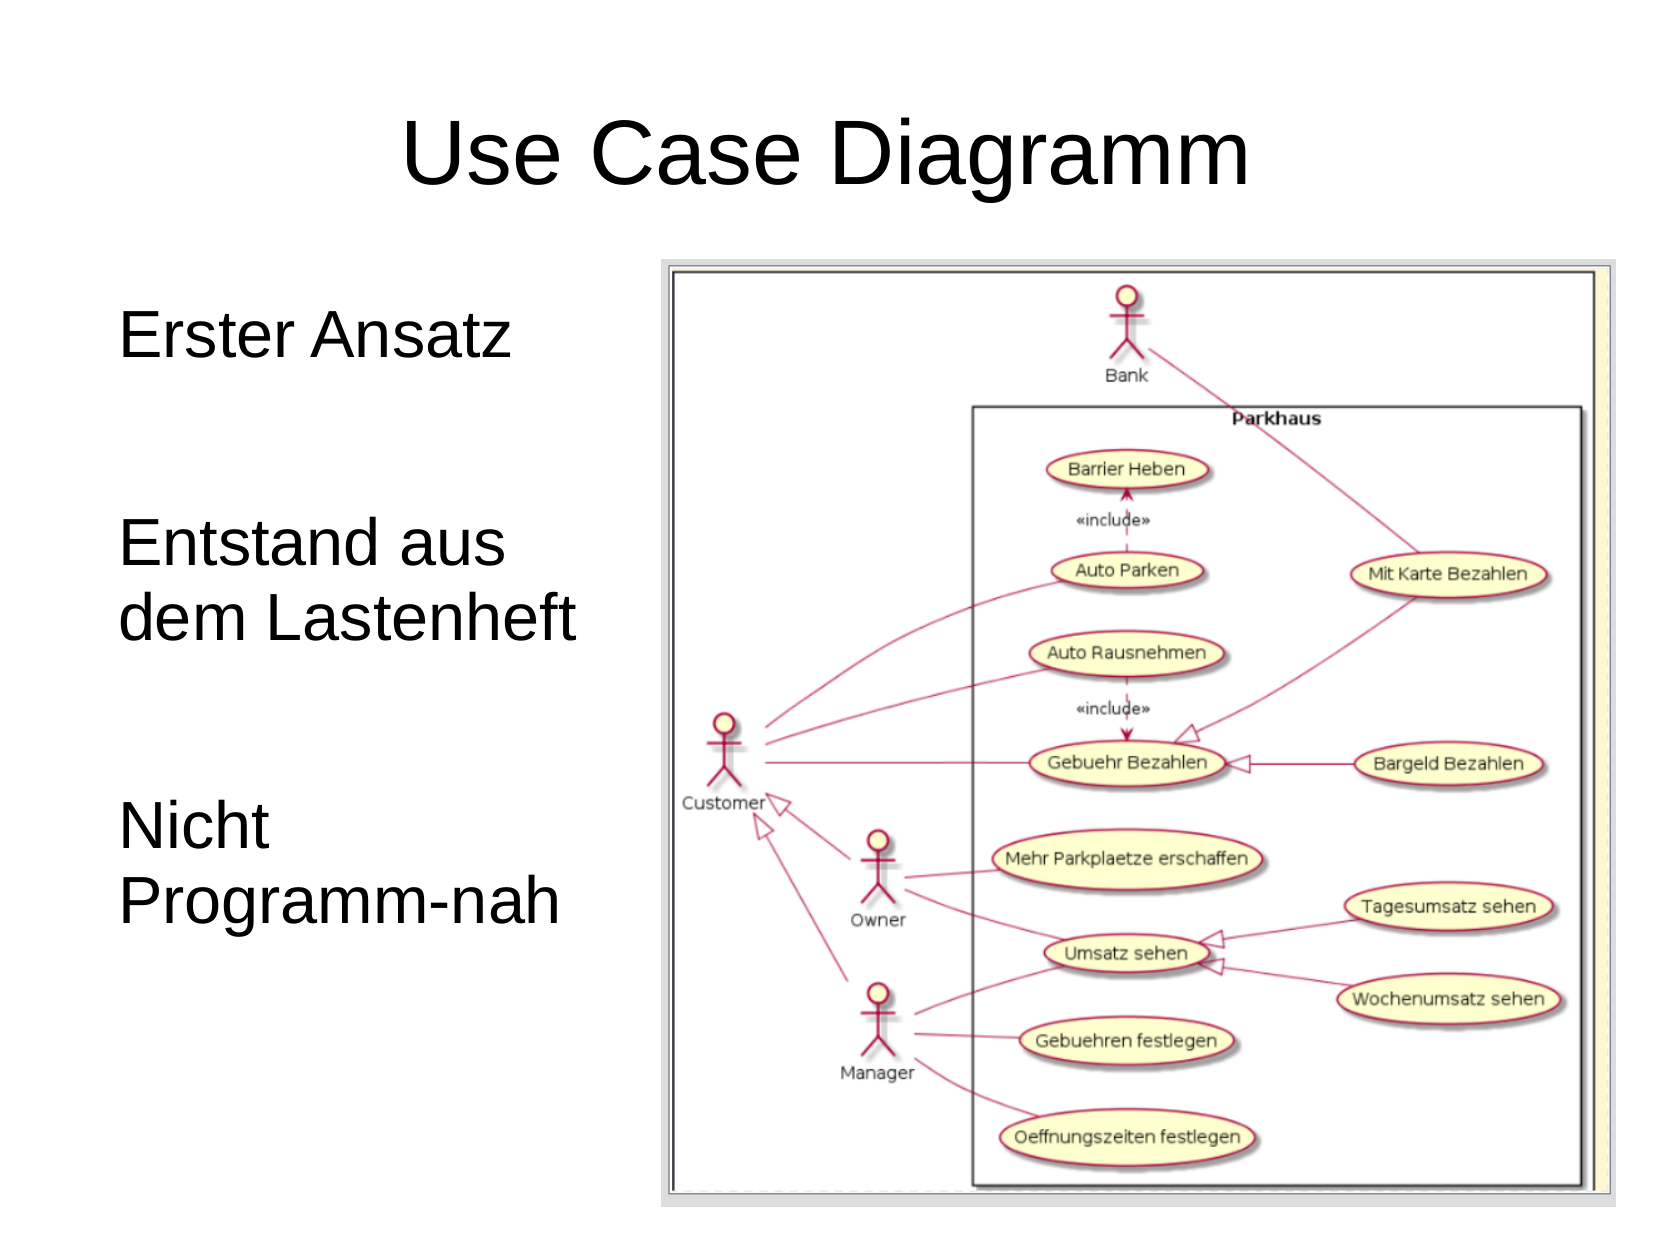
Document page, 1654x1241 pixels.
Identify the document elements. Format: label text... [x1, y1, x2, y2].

picture [661, 259, 1616, 1207]
title Use Case Diagramm [82, 49, 1571, 257]
list Erster Ansatz Entstand aus dem Lastenheft Nicht Programm-nah [47, 296, 615, 1016]
